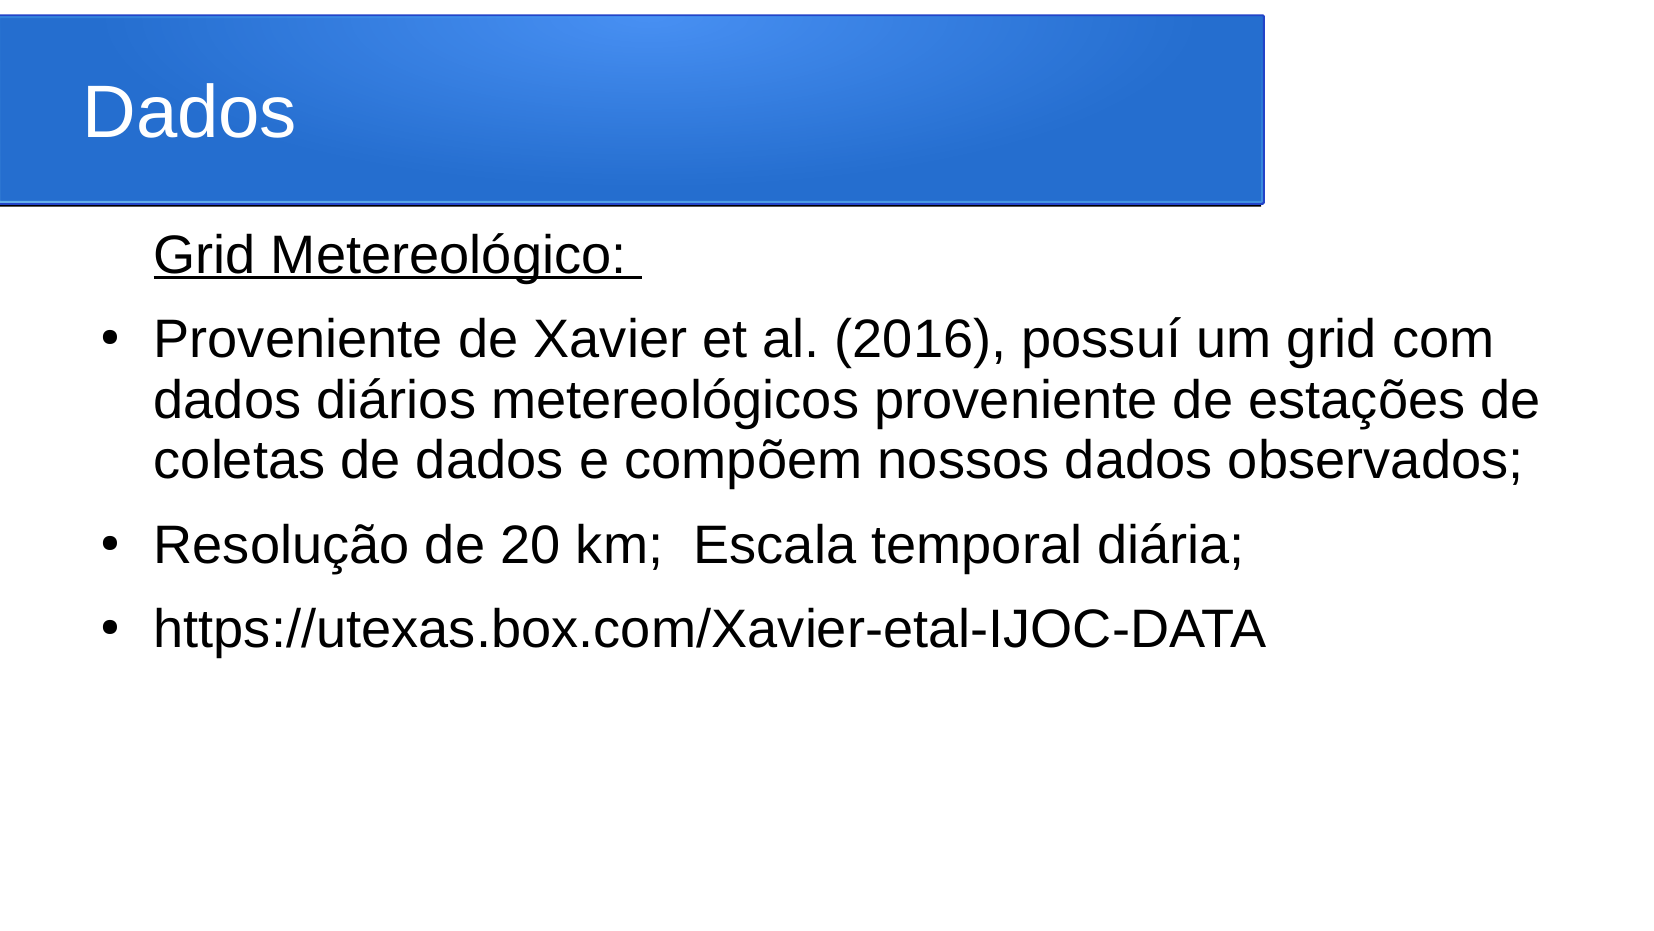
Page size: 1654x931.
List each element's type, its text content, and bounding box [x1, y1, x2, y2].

list Grid Metereológico: Proveniente de Xavier et al. (2016), possuí um grid com dados diários metereológicos proveniente de estações de coletas de dados e compõem nossos dados observados; Resolução de 20 km; Escala temporal diária; https://utexas.box.com/Xavier-etal-IJOC-DATA [82, 224, 1571, 764]
title Dados [82, 35, 1235, 189]
